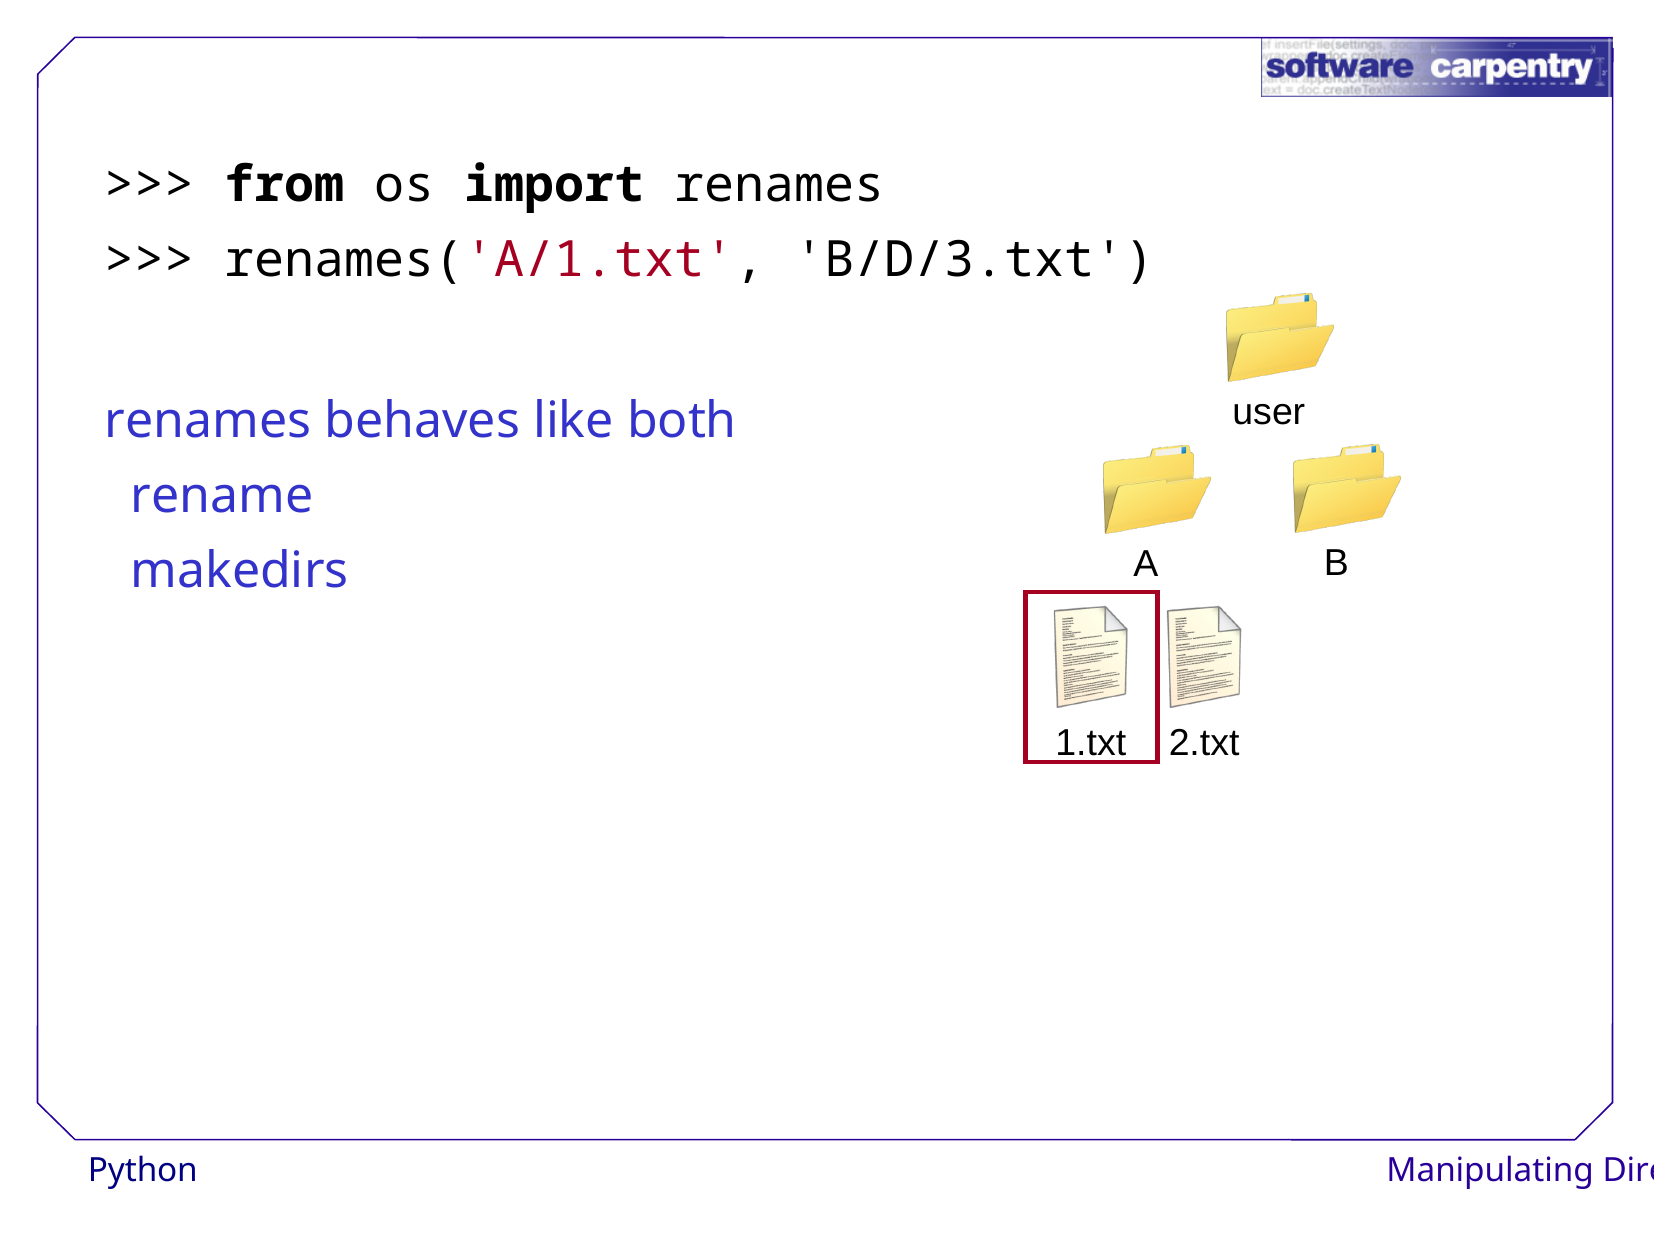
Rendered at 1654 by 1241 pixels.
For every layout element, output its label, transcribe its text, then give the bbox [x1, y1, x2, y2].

picture [1034, 599, 1155, 714]
picture [1160, 599, 1262, 714]
picture [1261, 39, 1613, 97]
text_box renames behaves like both rename makedirs [89, 364, 809, 460]
text_box B [1309, 546, 1364, 592]
text_box 2.txt [1153, 713, 1255, 772]
picture [1099, 431, 1215, 547]
text_box 1.txt [1040, 713, 1142, 760]
text_box >>> from os import renames >>> renames('A/1.txt', 'B/D/3.txt') [89, 128, 1512, 1037]
picture [1222, 279, 1338, 395]
text_box A [1118, 547, 1174, 593]
text_box 1.txt [1040, 764, 1142, 772]
text_box user [1217, 383, 1321, 441]
picture [1289, 430, 1405, 546]
